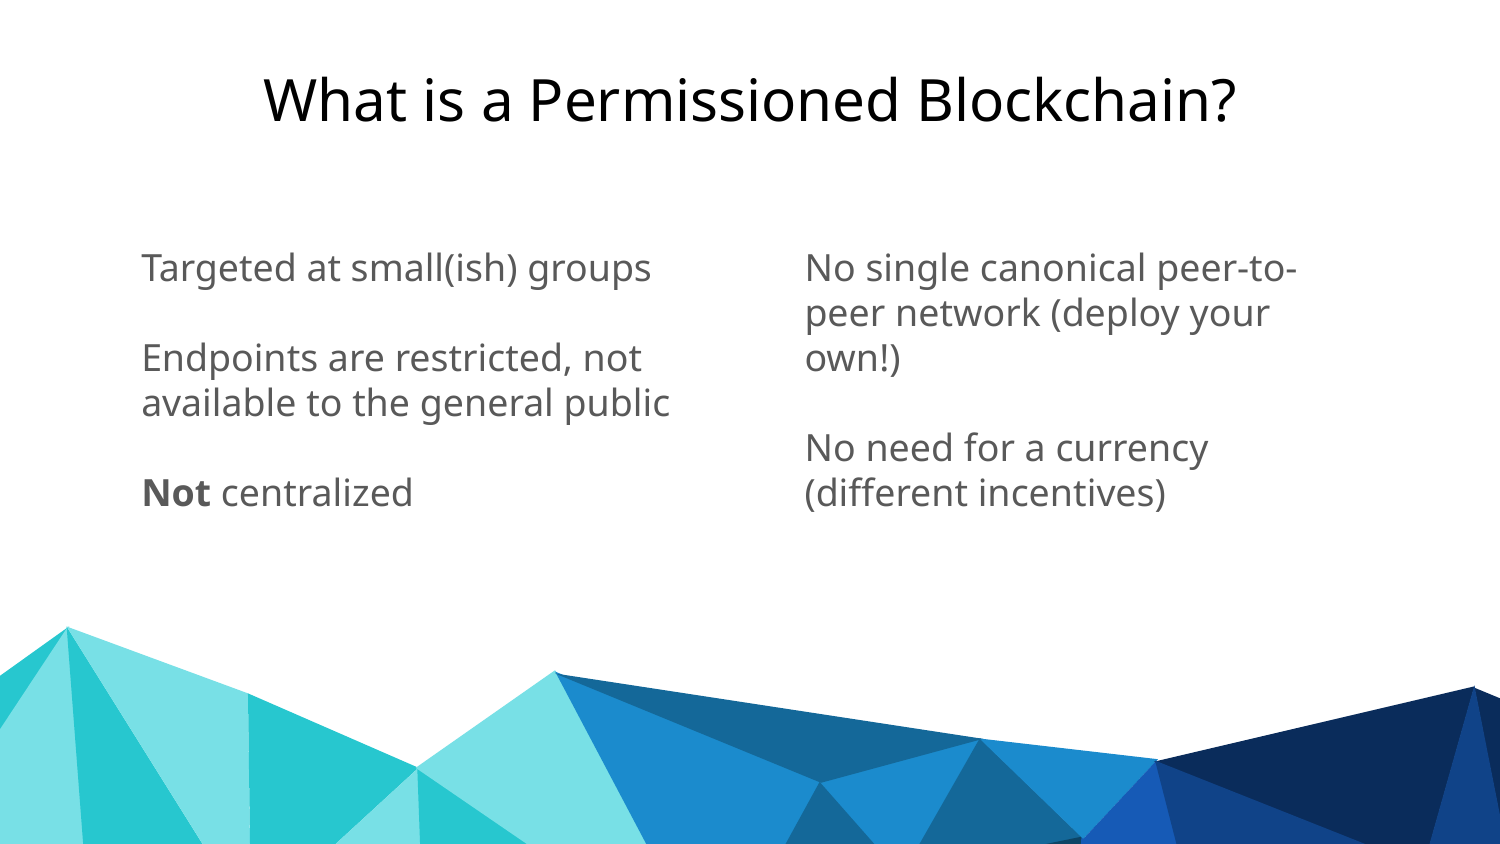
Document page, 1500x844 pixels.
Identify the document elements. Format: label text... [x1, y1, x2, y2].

list Targeted at small(ish) groups Endpoints are restricted, not available to the general public Not centralized [126, 228, 711, 751]
title What is a Permissioned Blockchain? [51, 47, 1449, 142]
text_box [0, 626, 1500, 844]
list No single canonical peer-to-peer network (deploy your own!) No need for a currency (different incentives) [789, 228, 1374, 751]
